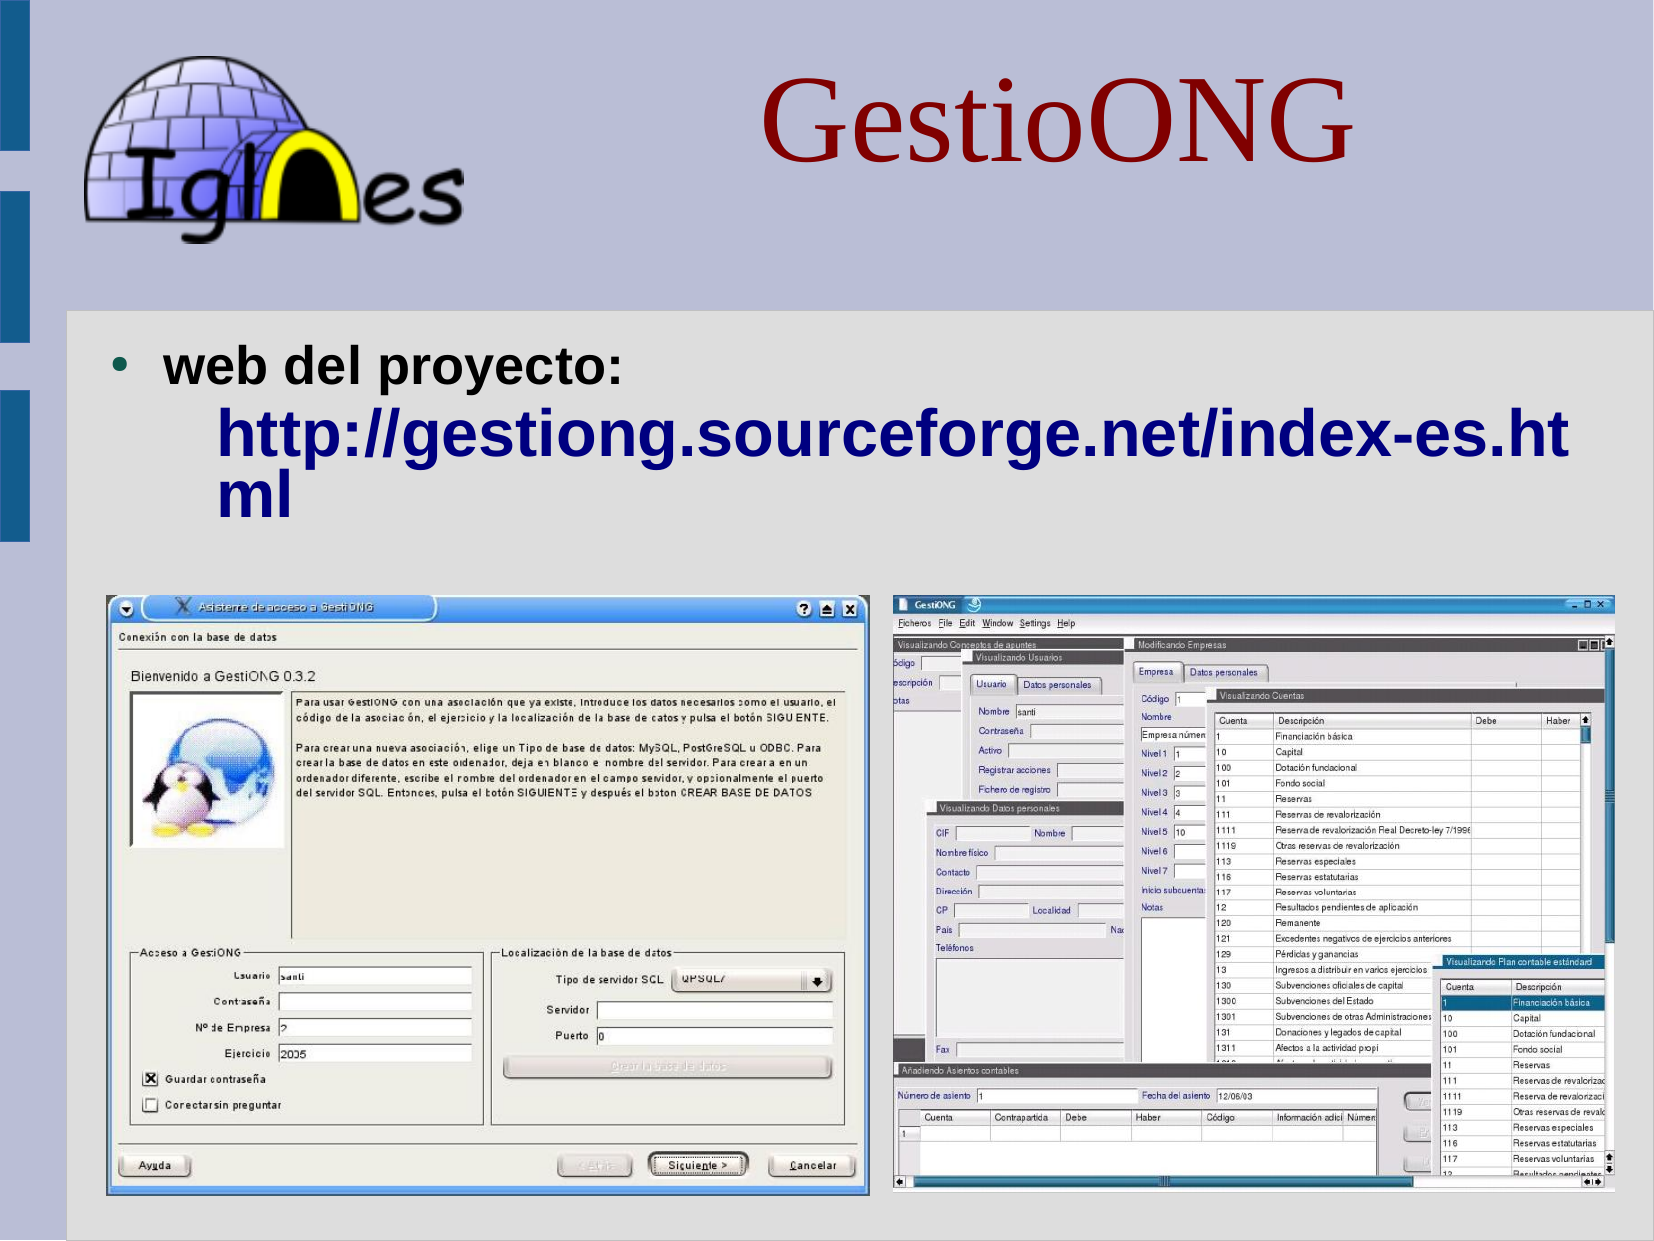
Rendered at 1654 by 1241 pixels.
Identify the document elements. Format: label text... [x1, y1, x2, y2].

text_box GestioONG [531, 49, 1586, 223]
list web del proyecto:http://gestiong.sourceforge.net/index-es.html [74, 335, 1621, 1108]
picture [106, 595, 870, 1196]
picture [893, 595, 1615, 1193]
picture [84, 56, 464, 244]
